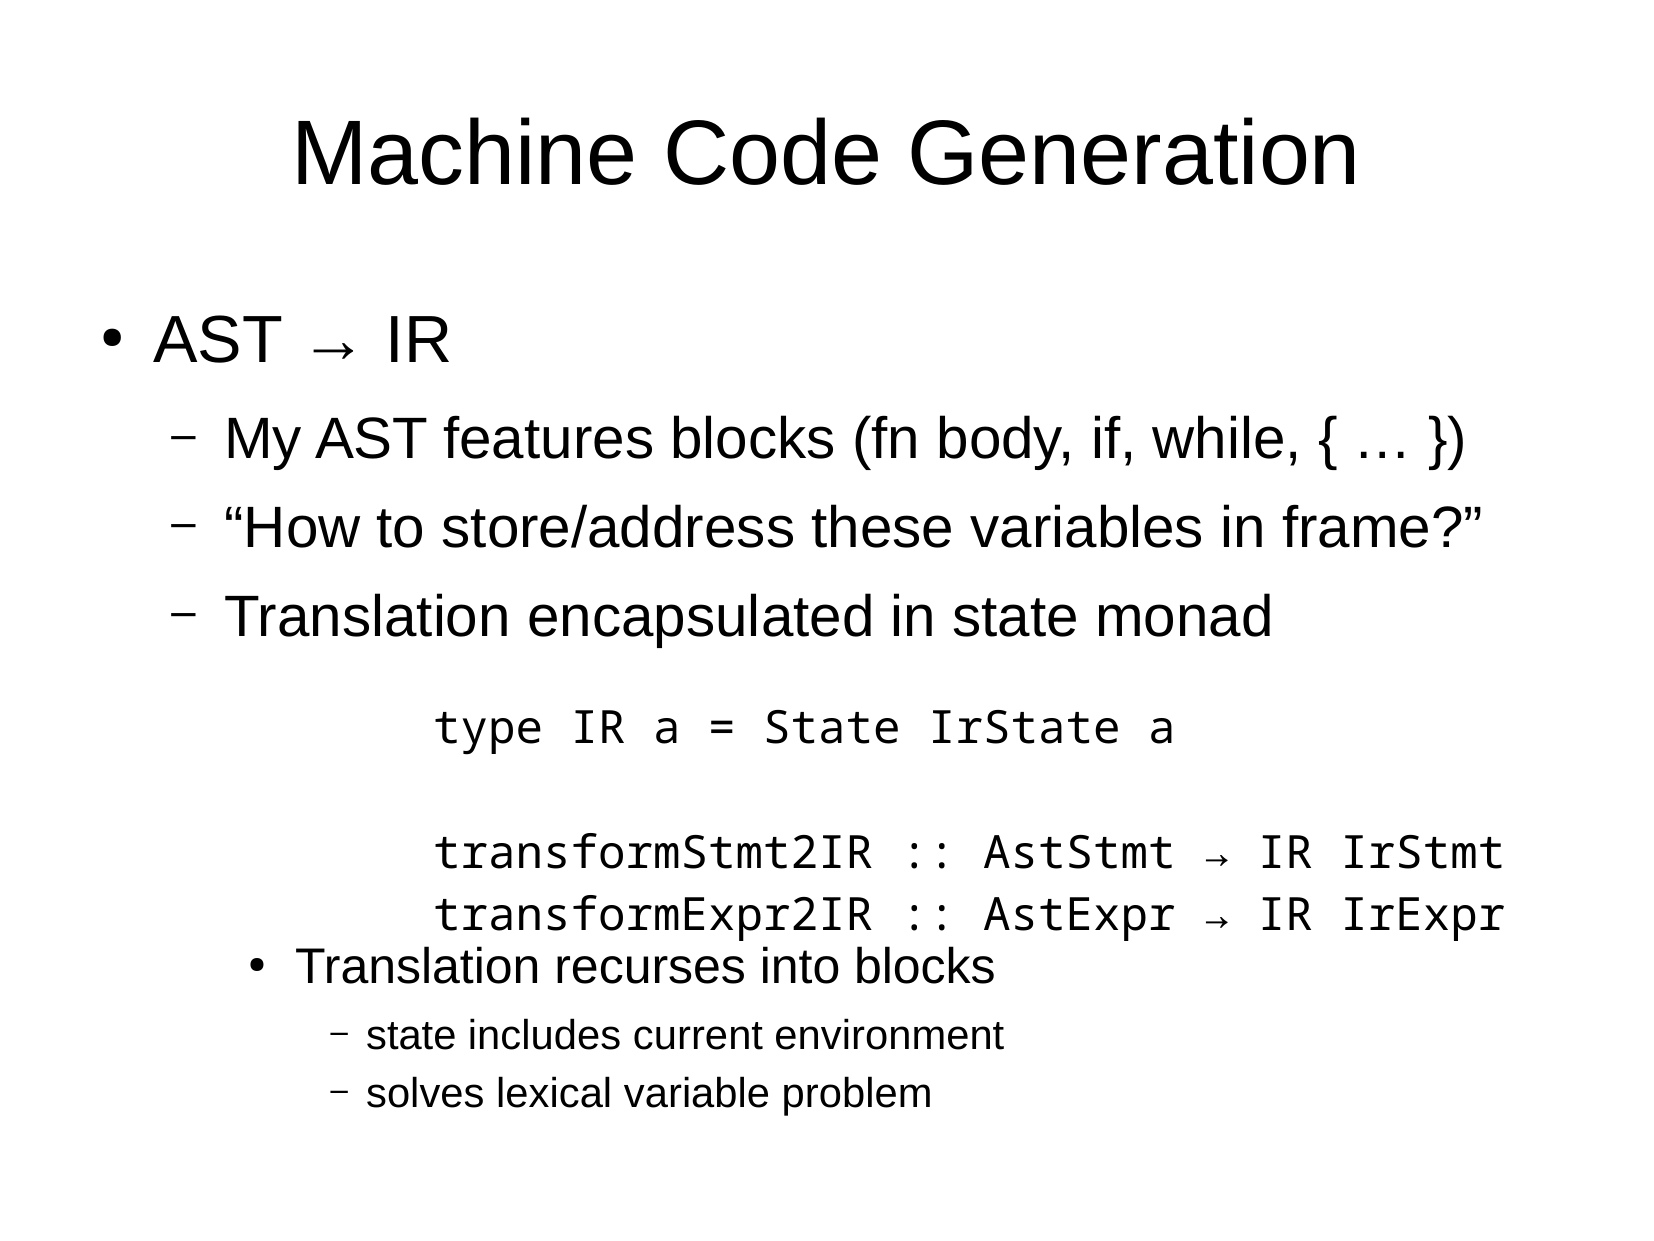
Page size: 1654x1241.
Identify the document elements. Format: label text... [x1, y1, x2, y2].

title Machine Code Generation [82, 49, 1571, 257]
text_box type IR a = State IrState a transformStmt2IR :: AstStmt → IR IrStmt transformExpr2IR :: AstExpr → IR IrExpr [347, 686, 1350, 886]
list AST → IR My AST features blocks (fn body, if, while, { … }) “How to store/address these variables in frame?” Translation encapsulated in state monad Translation recurses into blocks state includes current environment solves lexical variable problem [82, 302, 1571, 1179]
